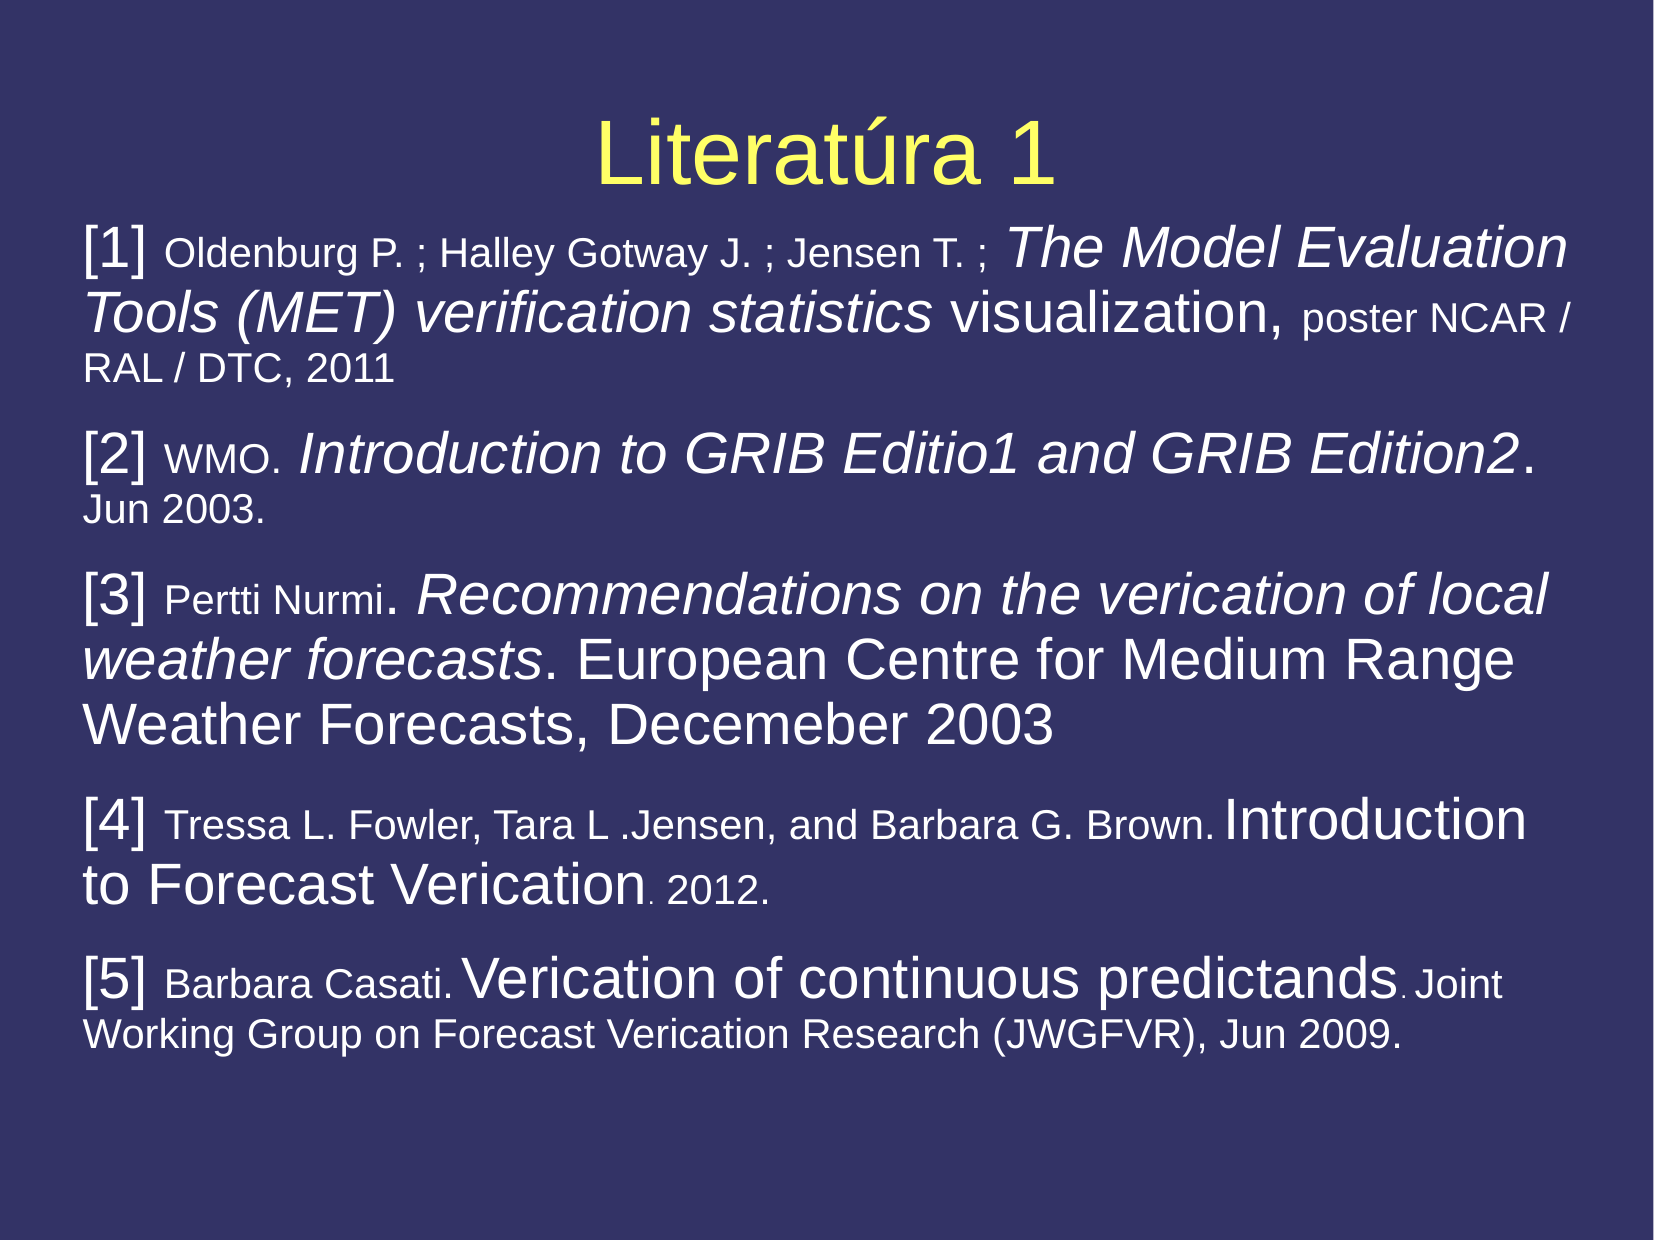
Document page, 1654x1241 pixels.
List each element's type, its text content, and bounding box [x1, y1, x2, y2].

list [1] Oldenburg P. ; Halley Gotway J. ; Jensen T. ; The Model Evaluation Tools (MET) verification statistics visualization, poster NCAR / RAL / DTC, 2011 [2] WMO. Introduction to GRIB Editio1 and GRIB Edition2. Jun 2003. [3] Pertti Nurmi. Recommendations on the verication of local weather forecasts. European Centre for Medium Range Weather Forecasts, Decemeber 2003 [4] Tressa L. Fowler, Tara L .Jensen, and Barbara G. Brown. Introduction to Forecast Verication. 2012. [5] Barbara Casati. Verication of continuous predictands. Joint Working Group on Forecast Verication Research (JWGFVR), Jun 2009. [11, 214, 1583, 1213]
title Literatúra 1 [82, 49, 1571, 214]
